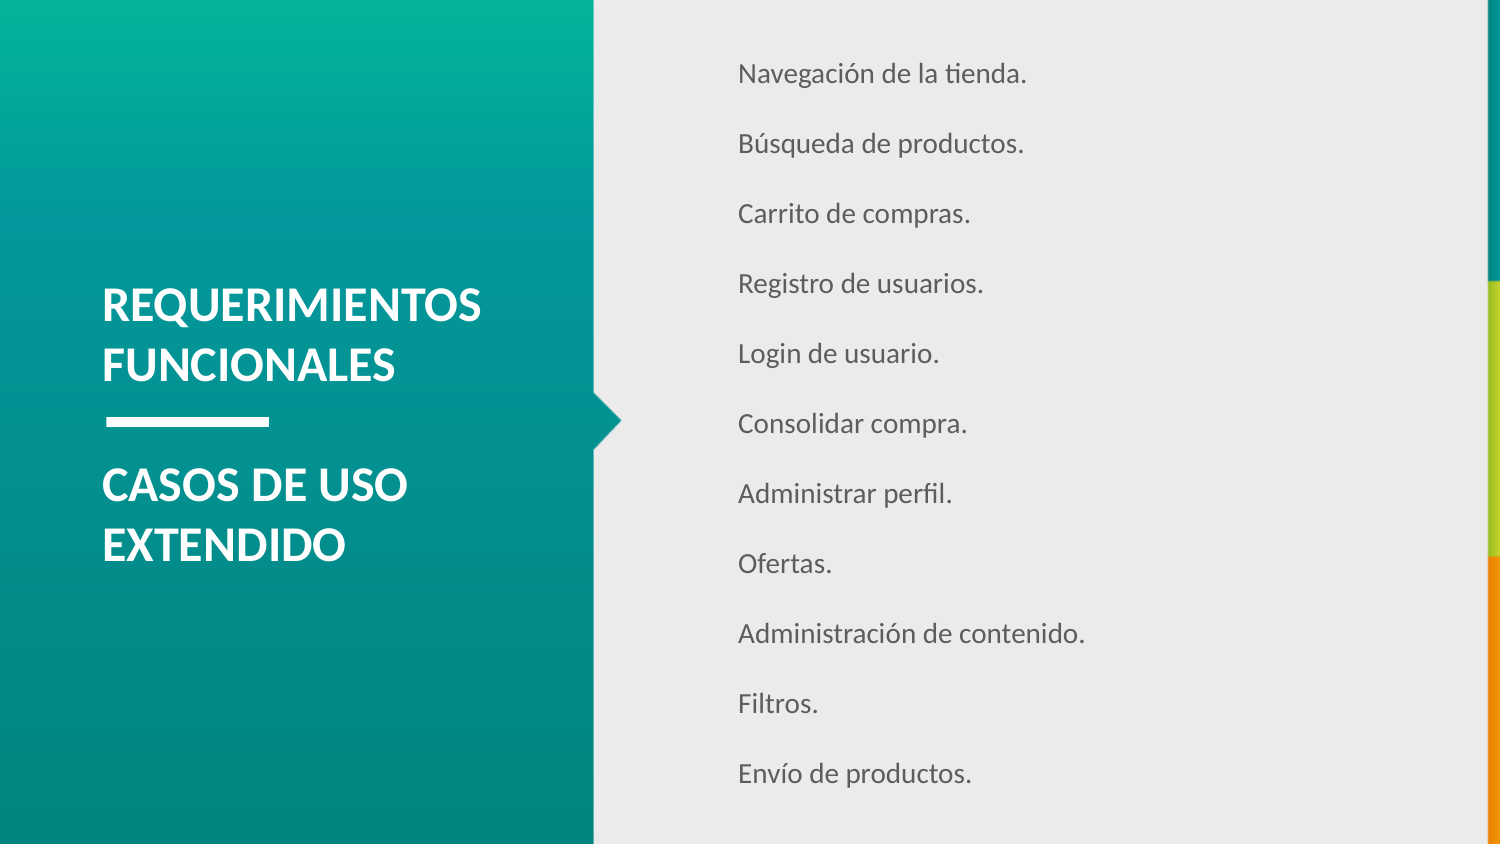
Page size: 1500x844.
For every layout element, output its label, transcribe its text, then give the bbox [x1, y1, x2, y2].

text_box Navegación de la tienda. Búsqueda de productos. Carrito de compras. Registro de usuarios. Login de usuario. Consolidar compra. Administrar perfil. Ofertas. Administración de contenido. Filtros. Envío de productos. [723, 47, 1361, 797]
picture [0, 0, 1500, 844]
text_box REQUERIMIENTOS FUNCIONALES CASOS DE USO EXTENDIDO [87, 264, 545, 580]
